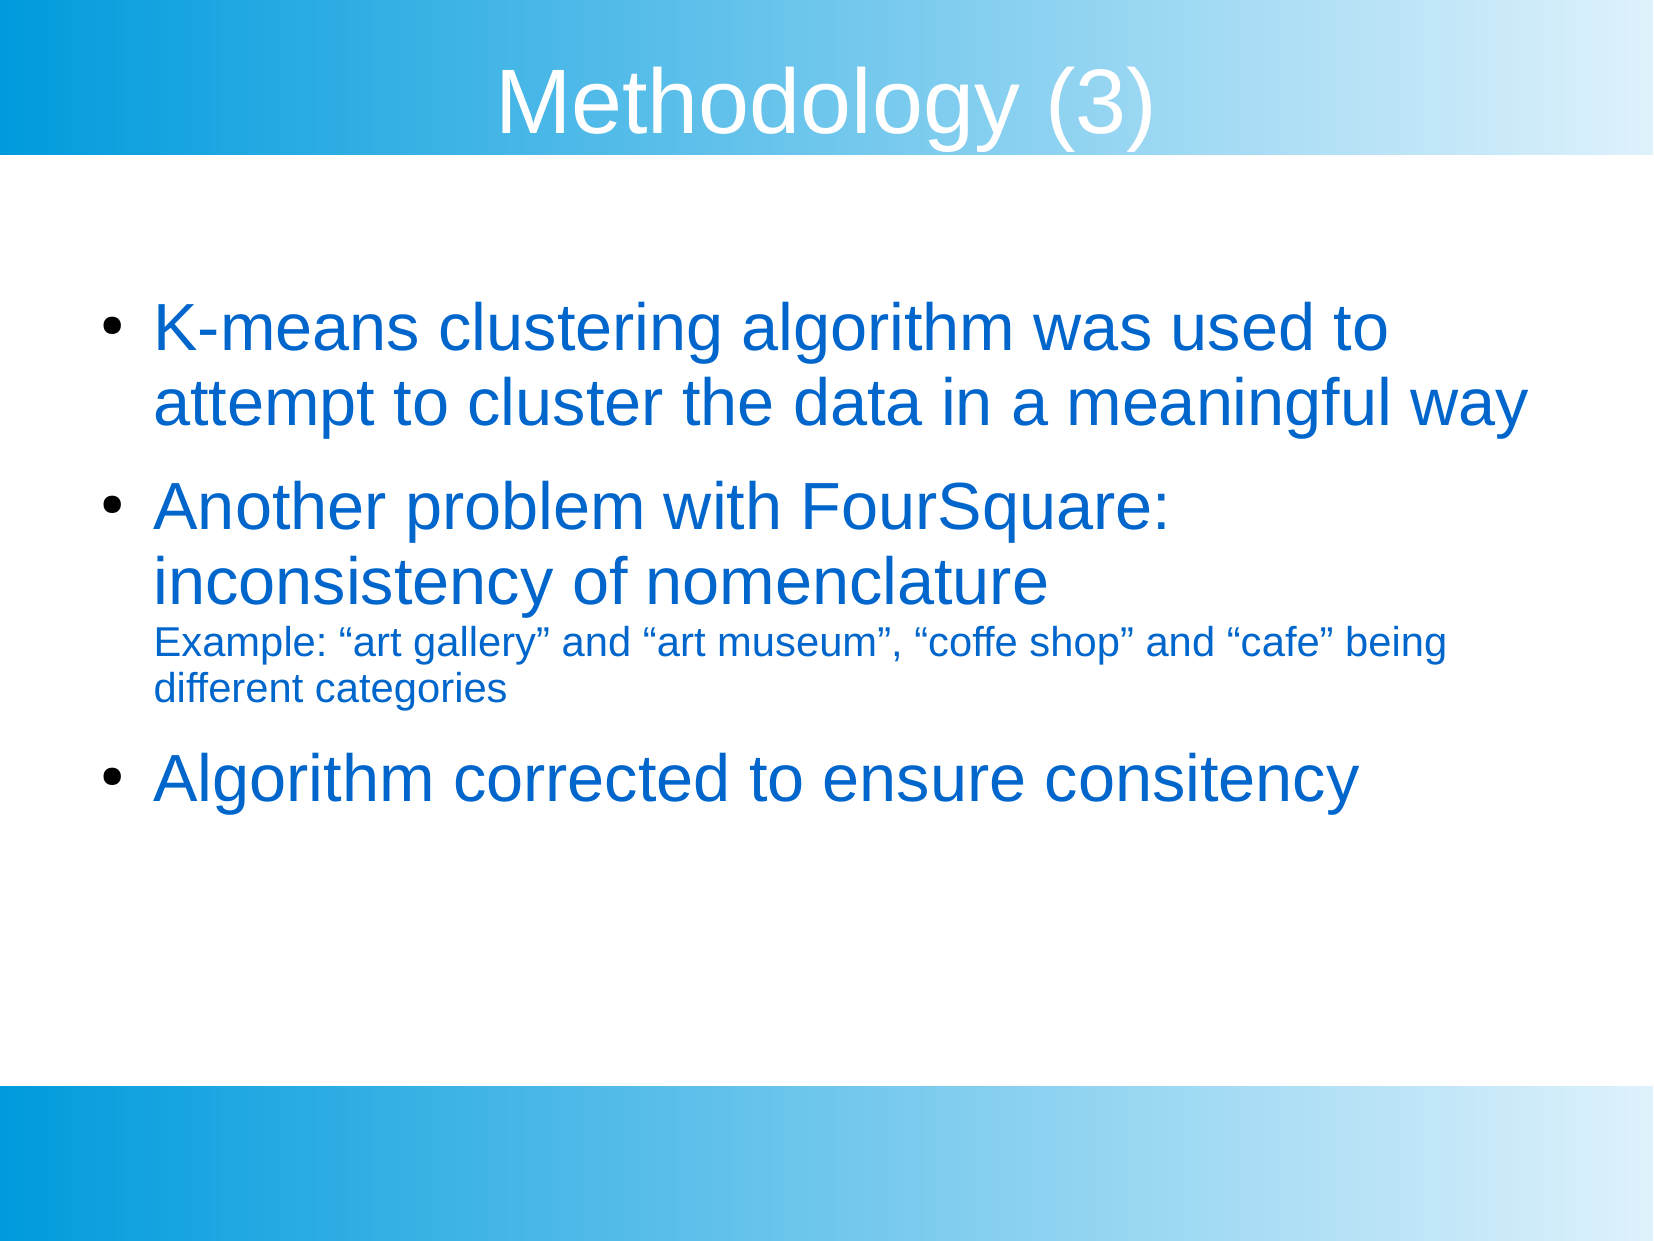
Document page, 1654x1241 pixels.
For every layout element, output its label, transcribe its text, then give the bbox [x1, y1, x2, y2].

title Methodology (3) [82, 49, 1571, 155]
list K-means clustering algorithm was used to attempt to cluster the data in a meaningful way Another problem with FourSquare: inconsistency of nomenclature Example: “art gallery” and “art museum”, “coffe shop” and “cafe” being different categories Algorithm corrected to ensure consitency [82, 290, 1571, 1010]
